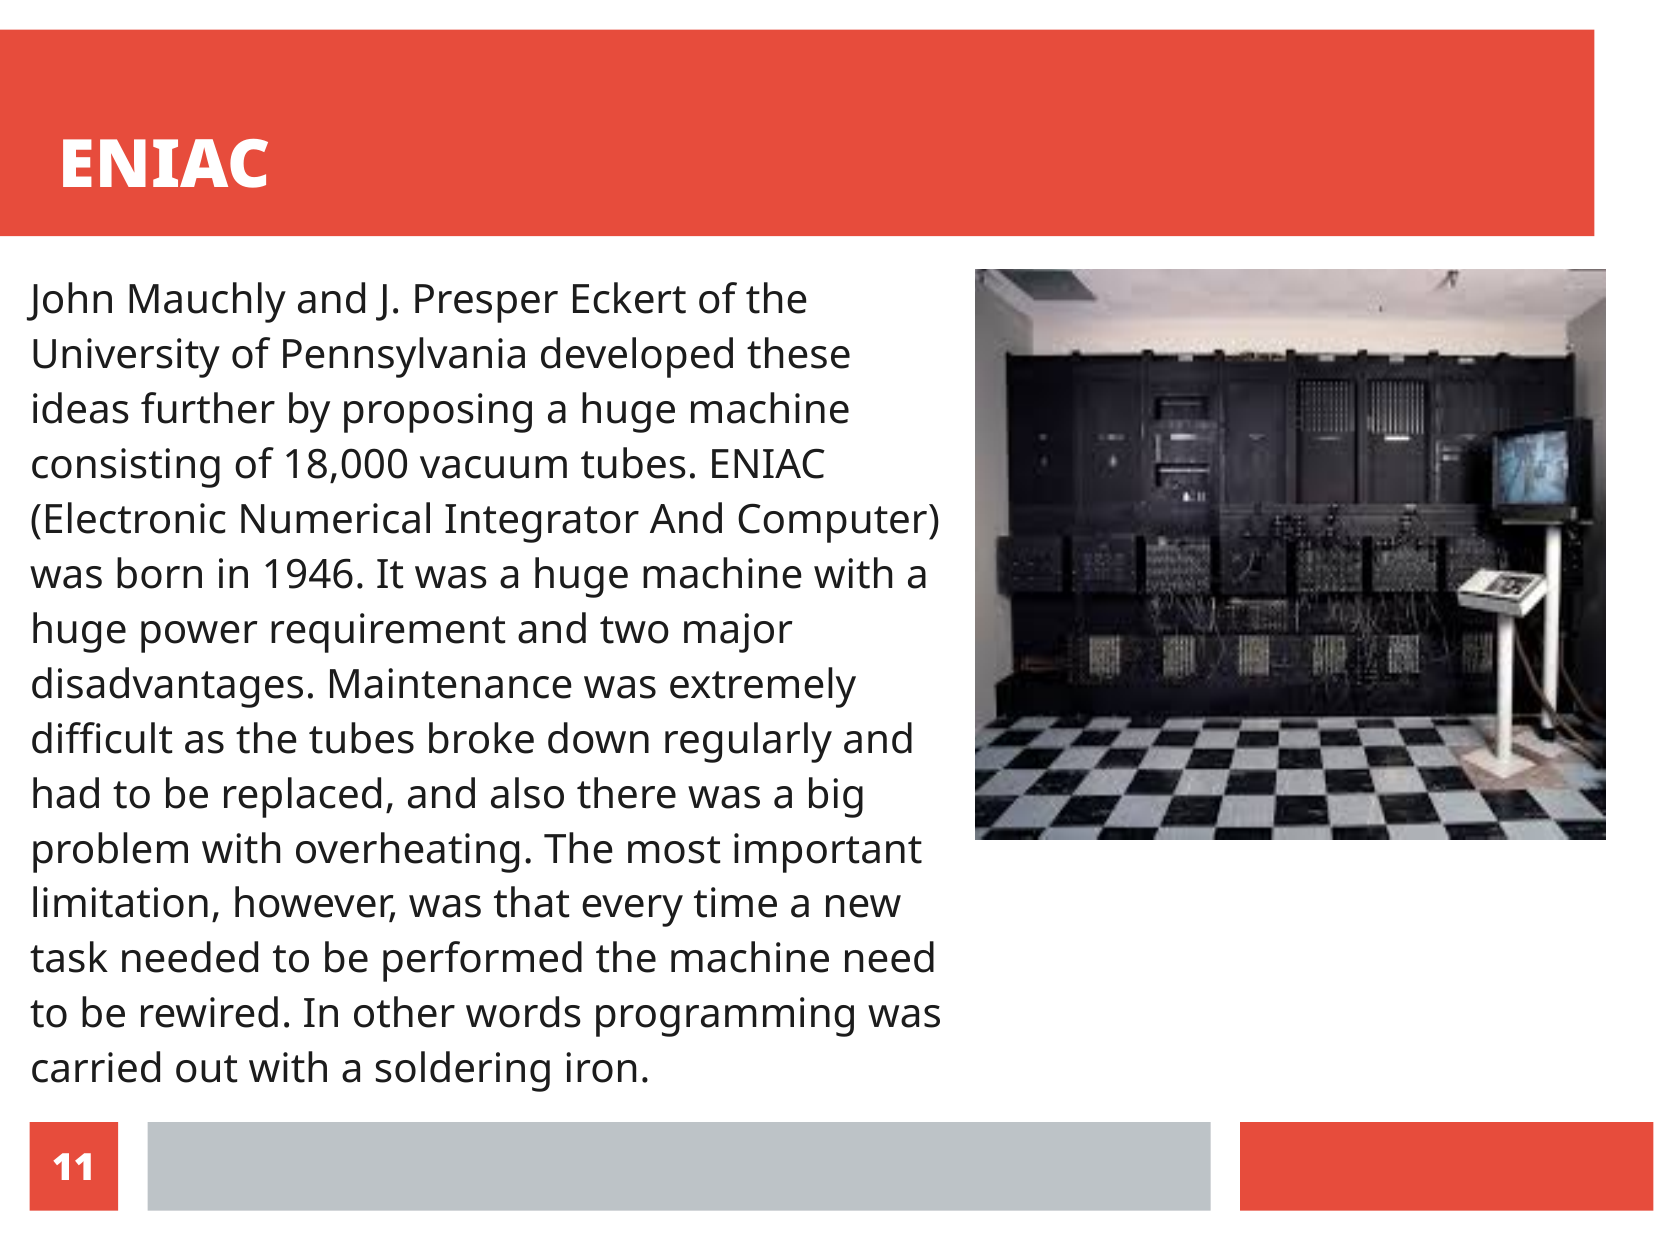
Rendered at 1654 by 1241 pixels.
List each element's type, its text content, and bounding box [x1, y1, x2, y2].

title ENIAC [59, 59, 1595, 207]
list John Mauchly and J. Presper Eckert of the University of Pennsylvania developed these ideas further by proposing a huge machine consisting of 18,000 vacuum tubes. ENIAC (Electronic Numerical Integrator And Computer) was born in 1946. It was a huge machine with a huge power requirement and two major disadvantages. Maintenance was extremely difficult as the tubes broke down regularly and had to be replaced, and also there was a big problem with overheating. The most important limitation, however, was that every time a new task needed to be performed the machine need to be rewired. In other words programming was carried out with a soldering iron. [30, 270, 961, 1111]
picture [975, 269, 1606, 841]
